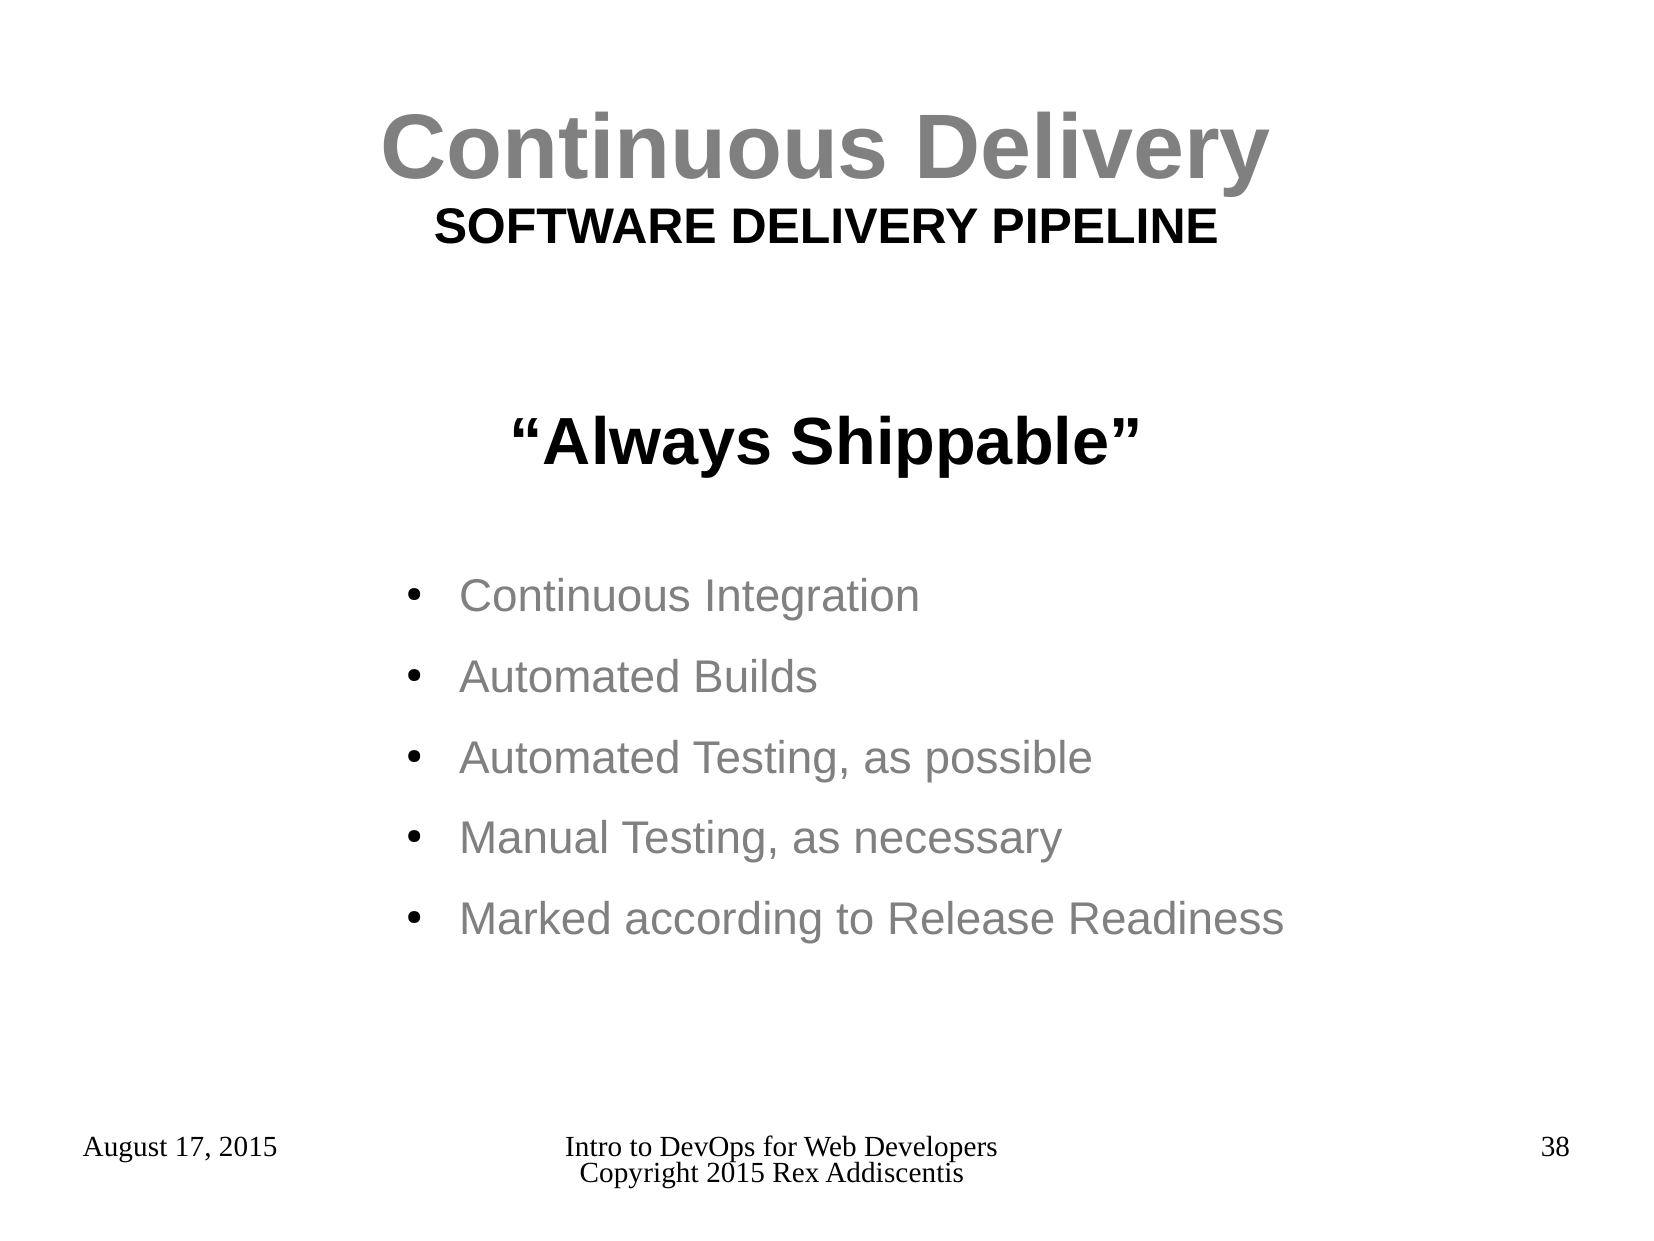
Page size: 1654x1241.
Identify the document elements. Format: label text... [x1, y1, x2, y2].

list Continuous Integration Automated Builds Automated Testing, as possible Manual Testing, as necessary Marked according to Release Readiness [388, 570, 1306, 1051]
title Continuous Delivery SOFTWARE DELIVERY PIPELINE “Always Shippable” [82, 64, 1571, 511]
